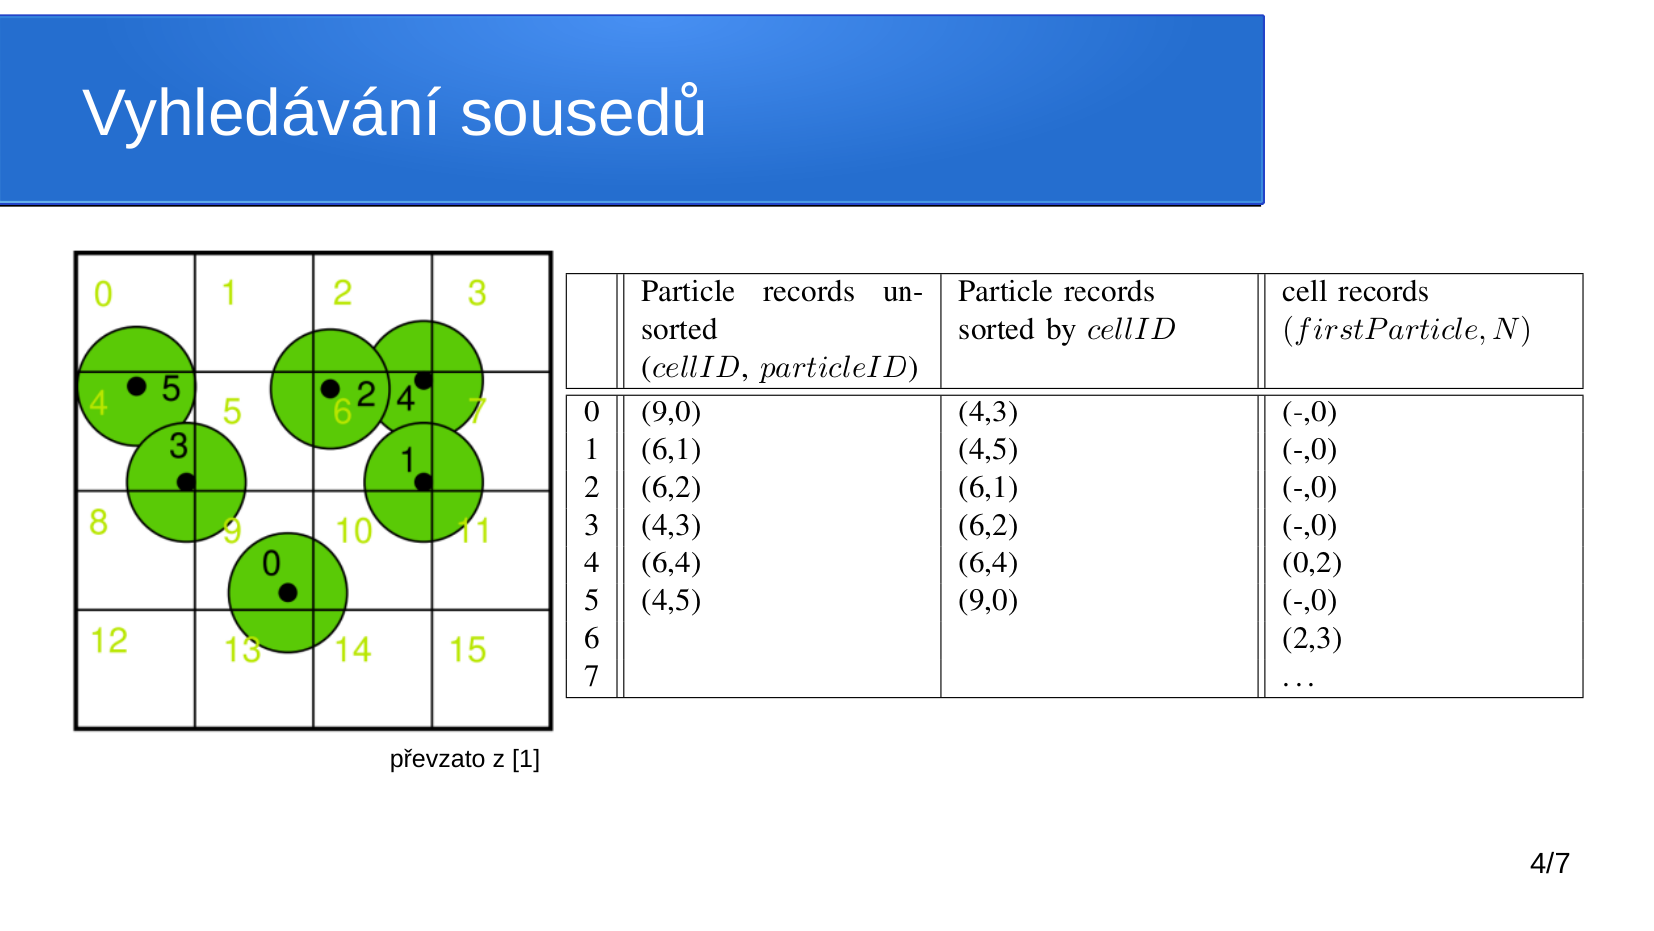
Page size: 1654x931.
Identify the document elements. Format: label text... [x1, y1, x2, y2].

picture [60, 239, 1591, 736]
text_box převzato z [1] [375, 737, 556, 781]
title Vyhledávání sousedů [82, 35, 1235, 189]
